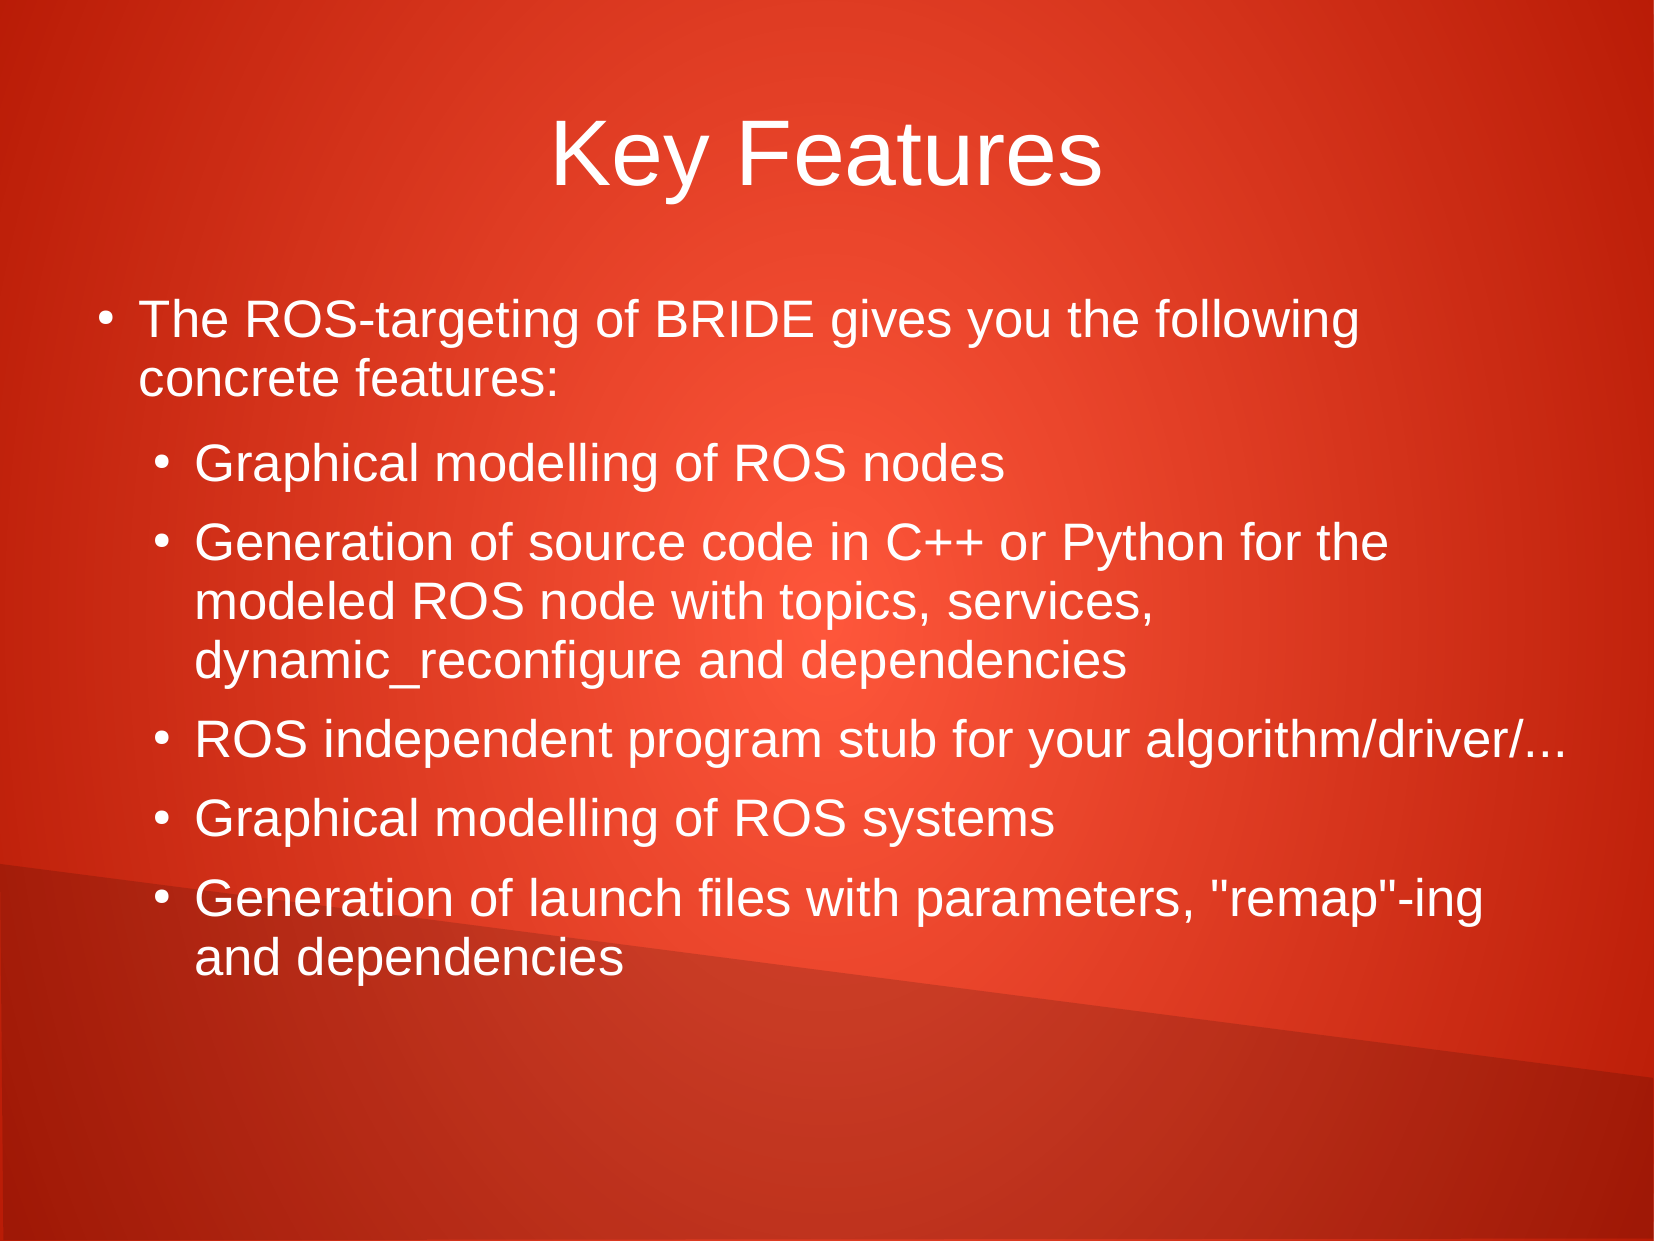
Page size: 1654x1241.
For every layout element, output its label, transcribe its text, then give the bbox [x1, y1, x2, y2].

title Key Features [82, 49, 1571, 257]
list The ROS-targeting of BRIDE gives you the following concrete features: Graphical modelling of ROS nodes Generation of source code in C++ or Python for the modeled ROS node with topics, services, dynamic_reconfigure and dependencies ROS independent program stub for your algorithm/driver/... Graphical modelling of ROS systems Generation of launch files with parameters, "remap"-ing and dependencies [82, 290, 1571, 1010]
